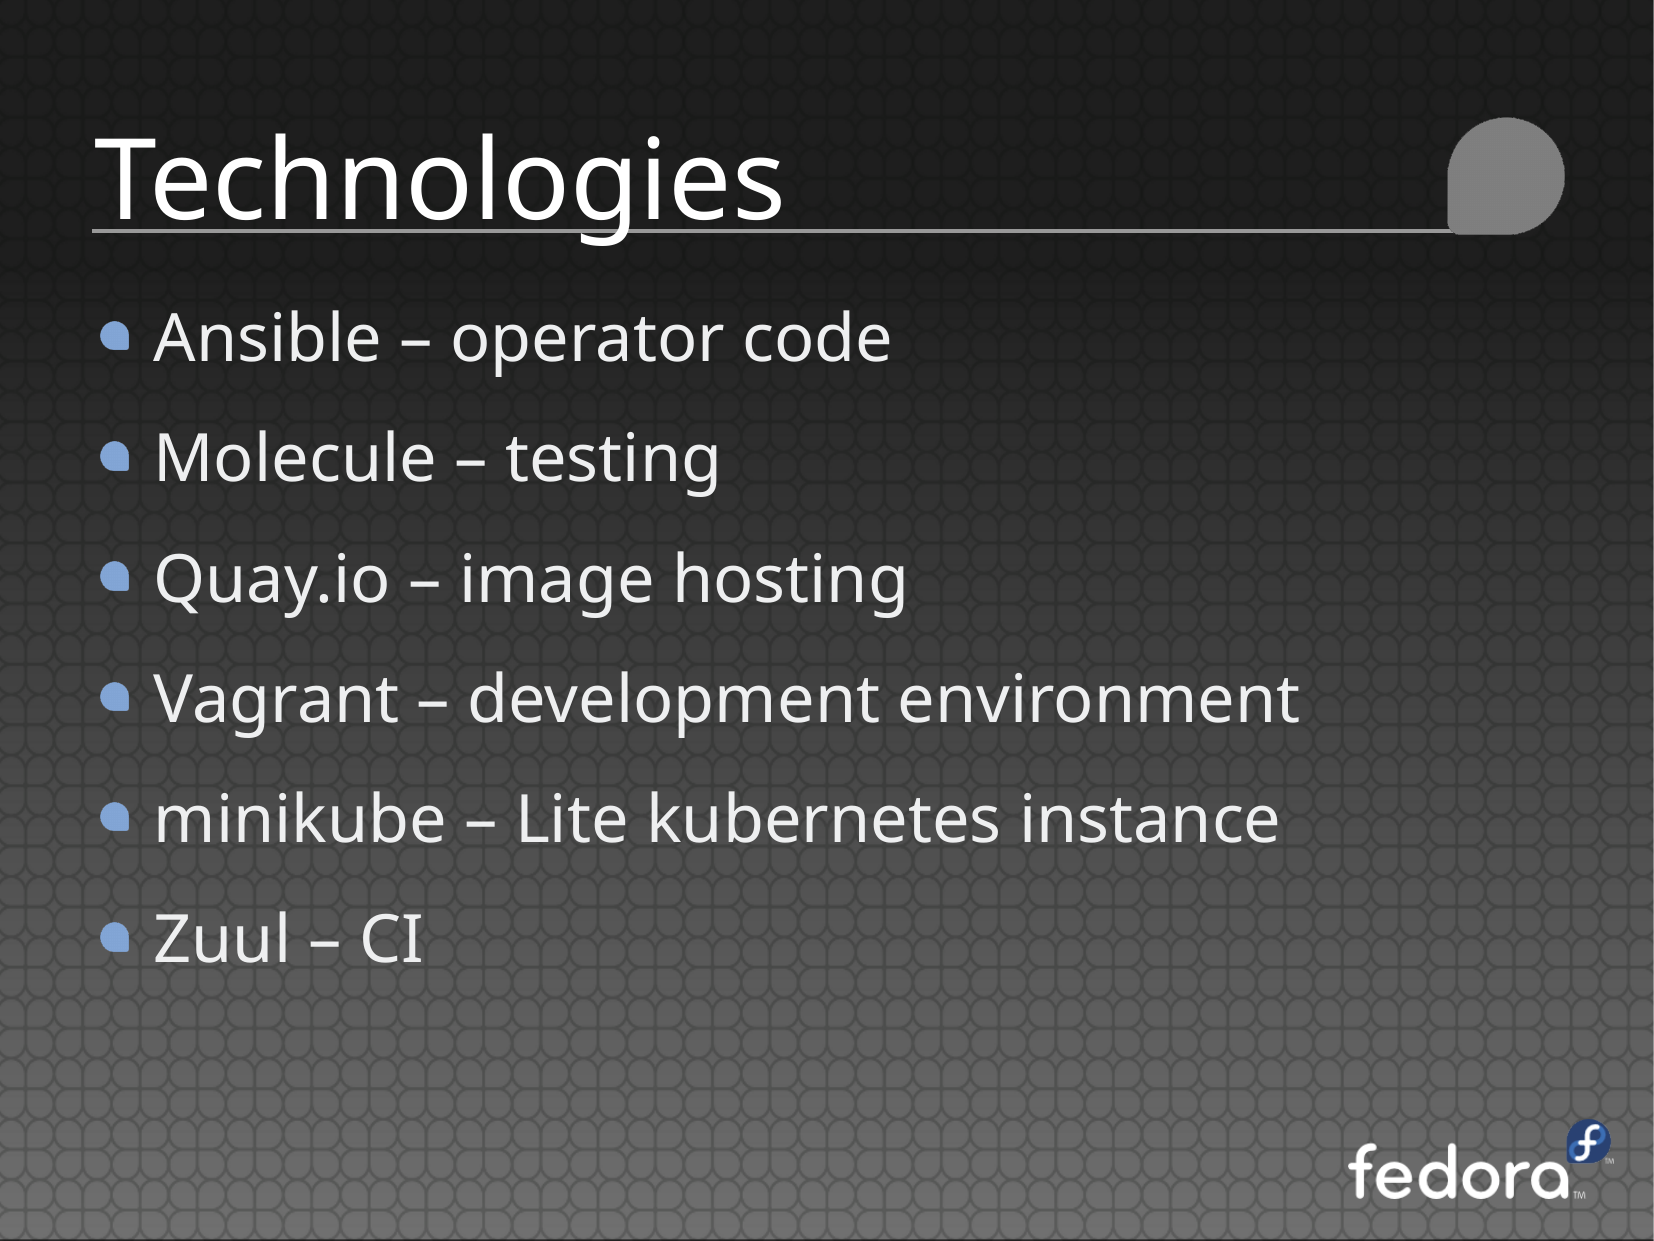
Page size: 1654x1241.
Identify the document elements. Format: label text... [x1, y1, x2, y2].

list Ansible – operator code Molecule – testing Quay.io – image hosting Vagrant – development environment minikube – Lite kubernetes instance Zuul – CI [82, 290, 1571, 1094]
picture [0, 0, 1654, 1241]
title Technologies [94, 100, 1426, 251]
